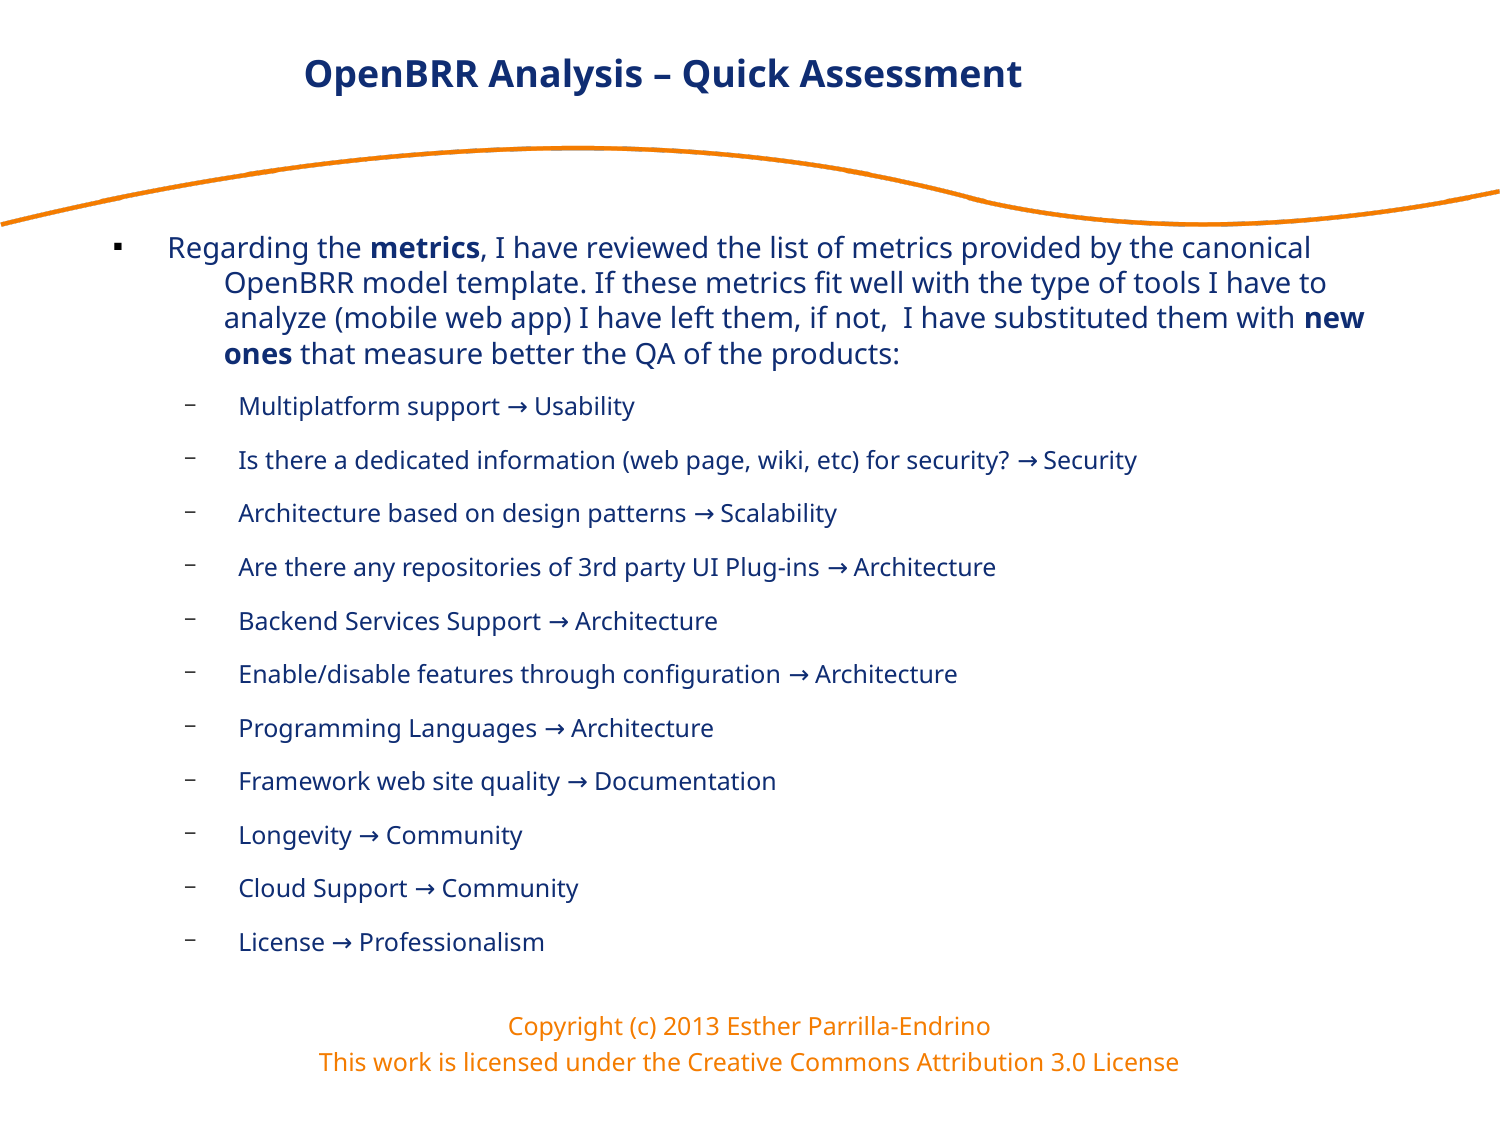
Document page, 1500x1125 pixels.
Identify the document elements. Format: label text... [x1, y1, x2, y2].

picture [0, 145, 1500, 227]
list Regarding the metrics, I have reviewed the list of metrics provided by the canonical OpenBRR model template. If these metrics fit well with the type of tools I have to analyze (mobile web app) I have left them, if not, I have substituted them with new ones that measure better the QA of the products: Multiplatform support → Usability Is there a dedicated information (web page, wiki, etc) for security? → Security Architecture based on design patterns → Scalability Are there any repositories of 3rd party UI Plug-ins → Architecture Backend Services Support → Architecture Enable/disable features through configuration → Architecture Programming Languages → Architecture Framework web site quality → Documentation Longevity → Community Cloud Support → Community License → Professionalism [96, 164, 1408, 1010]
list Copyright (c) 2013 Esther Parrilla-Endrino This work is licensed under the Creative Commons Attribution 3.0 License [90, 1010, 1411, 1096]
title OpenBRR Analysis – Quick Assessment [142, 49, 1184, 152]
